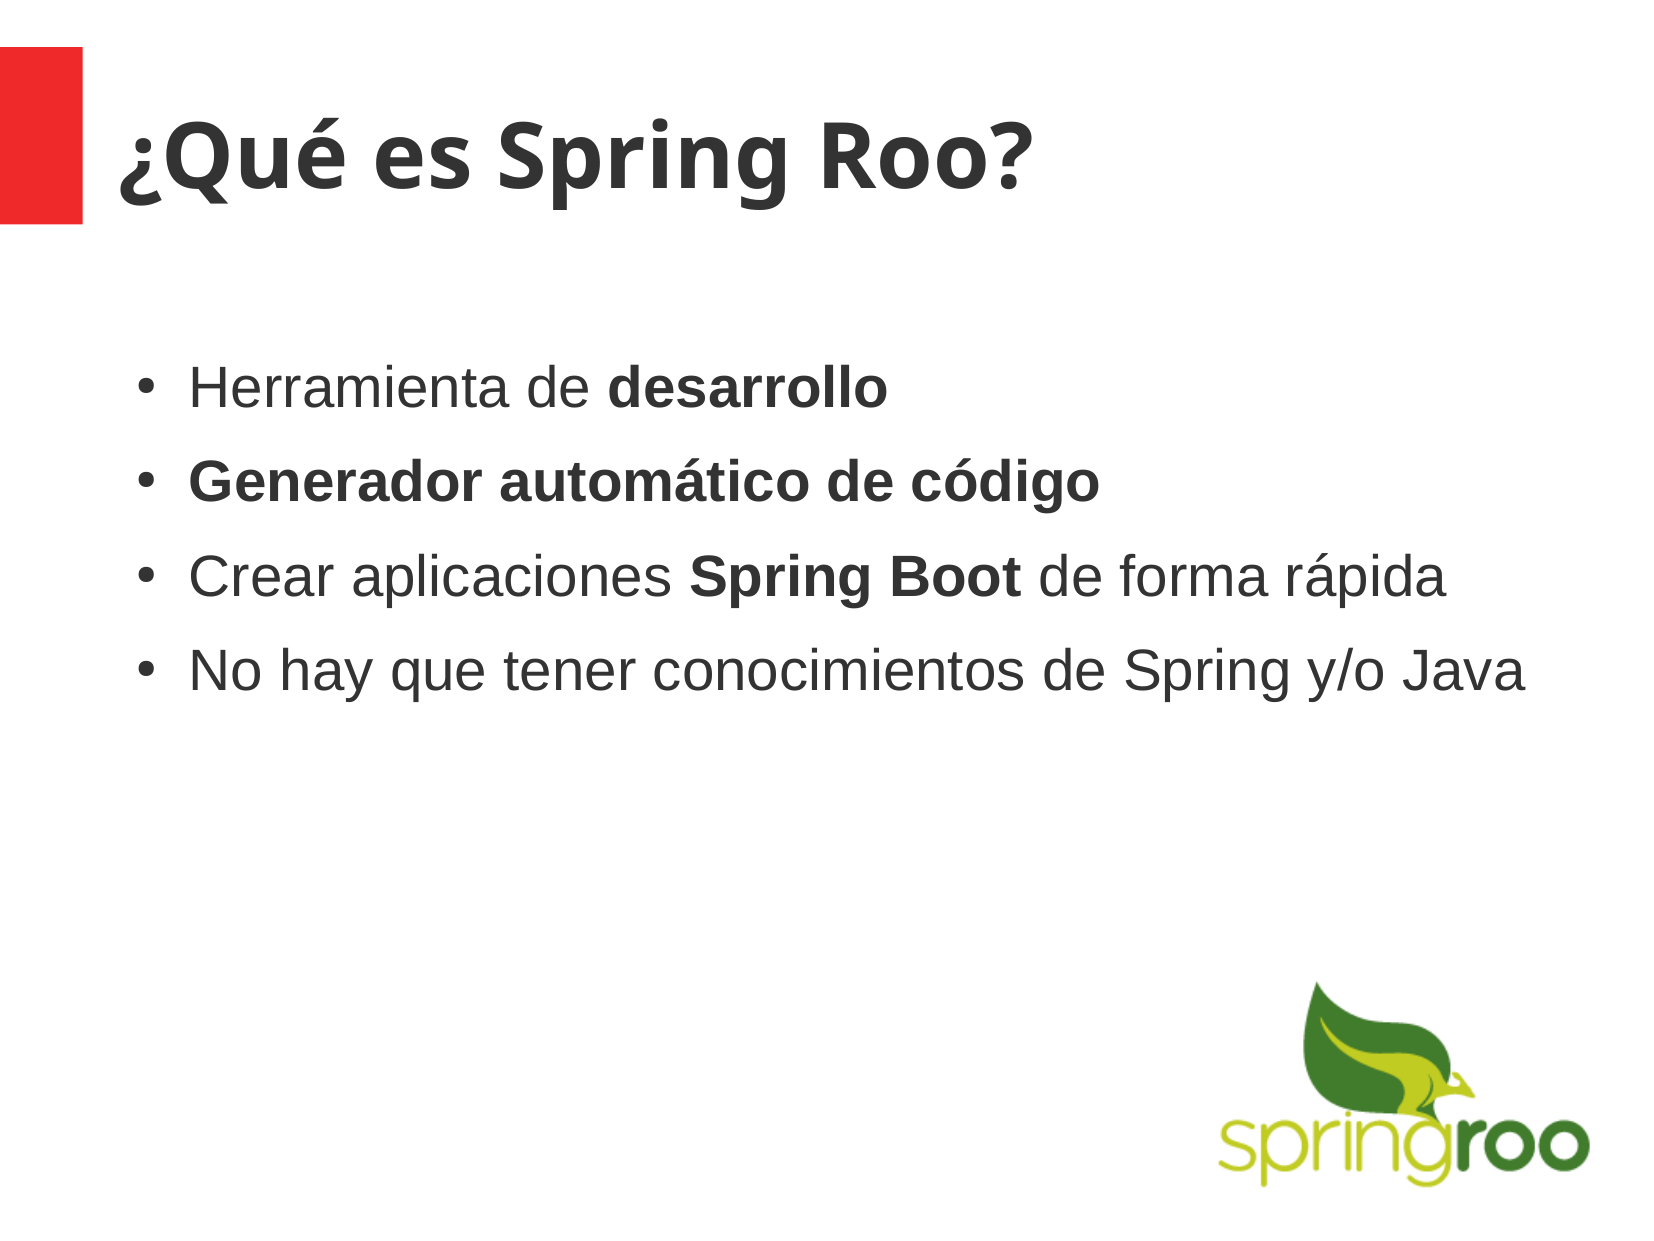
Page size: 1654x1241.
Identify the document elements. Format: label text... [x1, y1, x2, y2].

title ¿Qué es Spring Roo? [118, 49, 1571, 257]
picture [1169, 944, 1640, 1222]
list Herramienta de desarrollo Generador automático de código Crear aplicaciones Spring Boot de forma rápida No hay que tener conocimientos de Spring y/o Java [118, 354, 1536, 1074]
